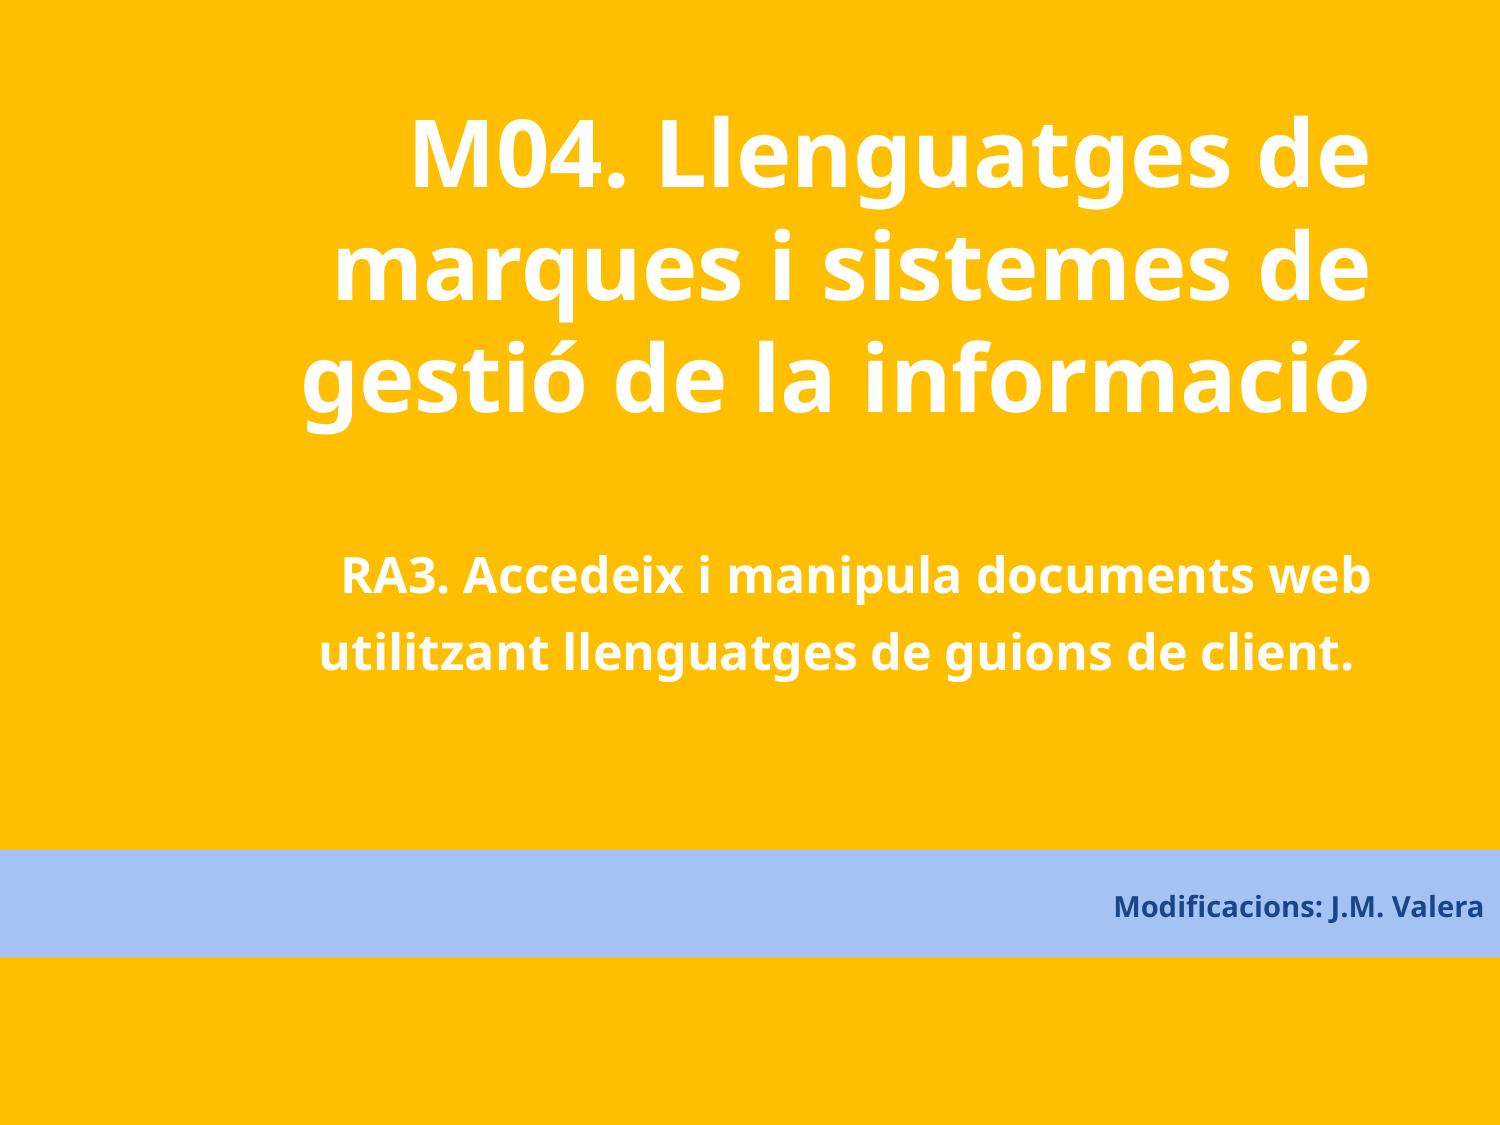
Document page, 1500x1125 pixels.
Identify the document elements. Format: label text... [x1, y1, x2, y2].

subtitle Modificacions: J.M. Valera [0, 849, 1500, 958]
title M04. Llenguatges de marques i sistemes de gestió de la informació RA3. Accedeix i manipula documents web utilitzant llenguatges de guions de client. [112, 284, 1388, 699]
